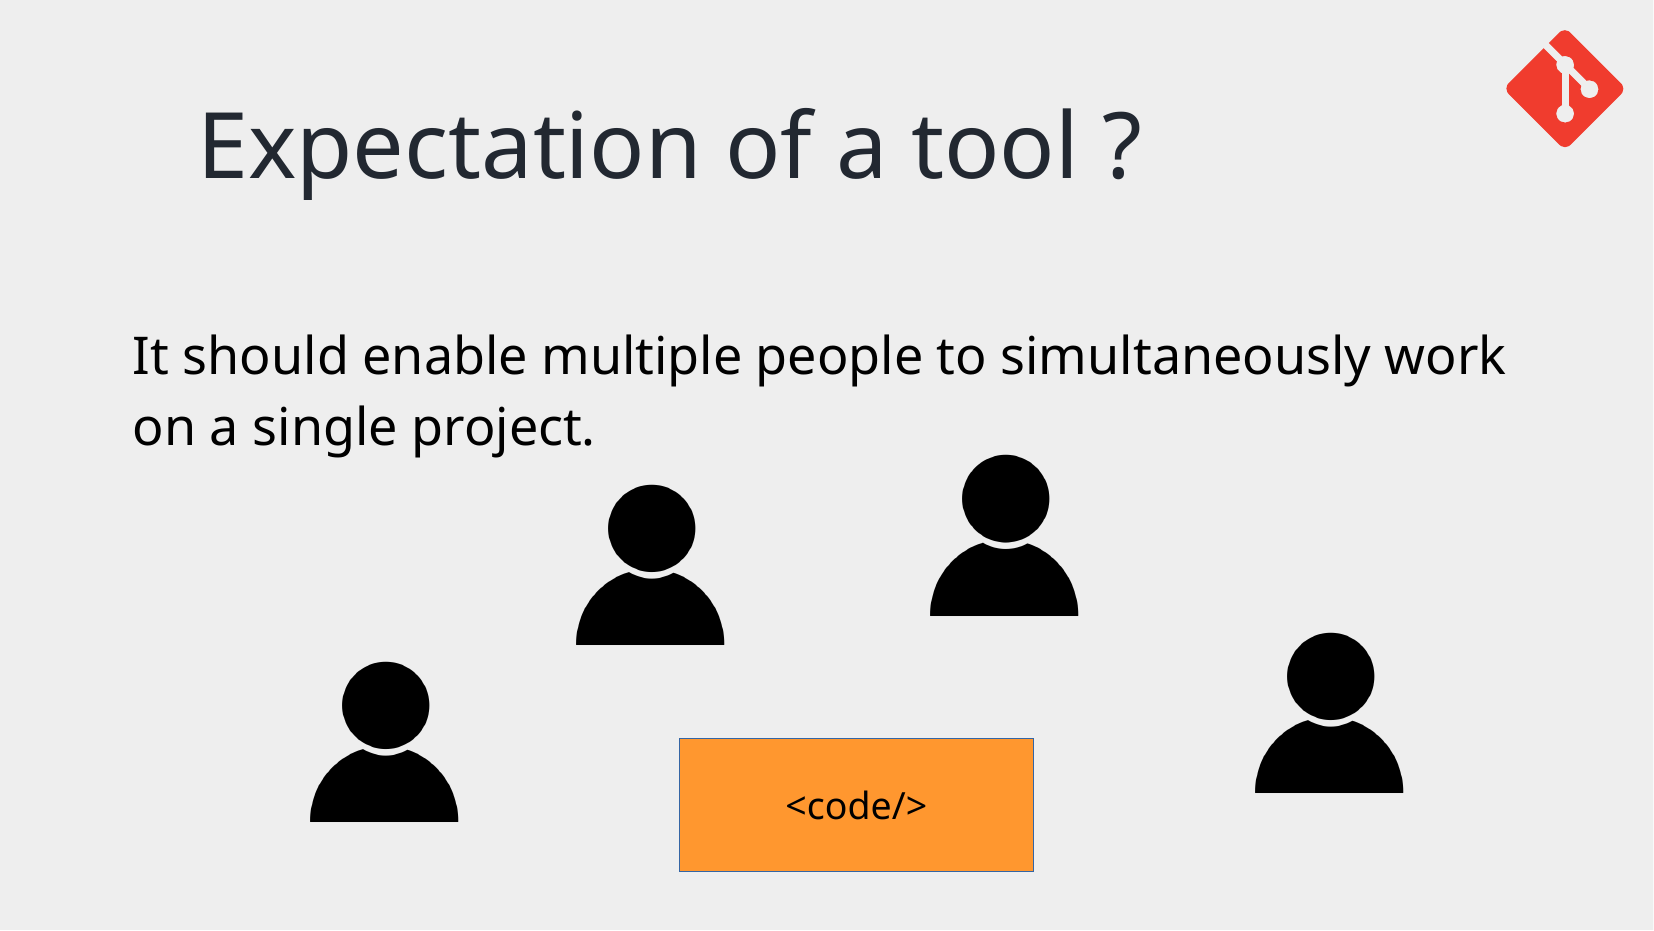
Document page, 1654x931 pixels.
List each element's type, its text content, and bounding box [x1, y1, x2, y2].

text_box It should enable multiple people to simultaneously work on a single project. [118, 311, 1565, 443]
title Expectation of a tool ? [29, 29, 1335, 257]
picture [1240, 620, 1418, 798]
picture [915, 442, 1093, 621]
text_box <code/> [679, 738, 1034, 872]
picture [1505, 29, 1625, 148]
picture [295, 649, 473, 827]
picture [561, 472, 739, 650]
